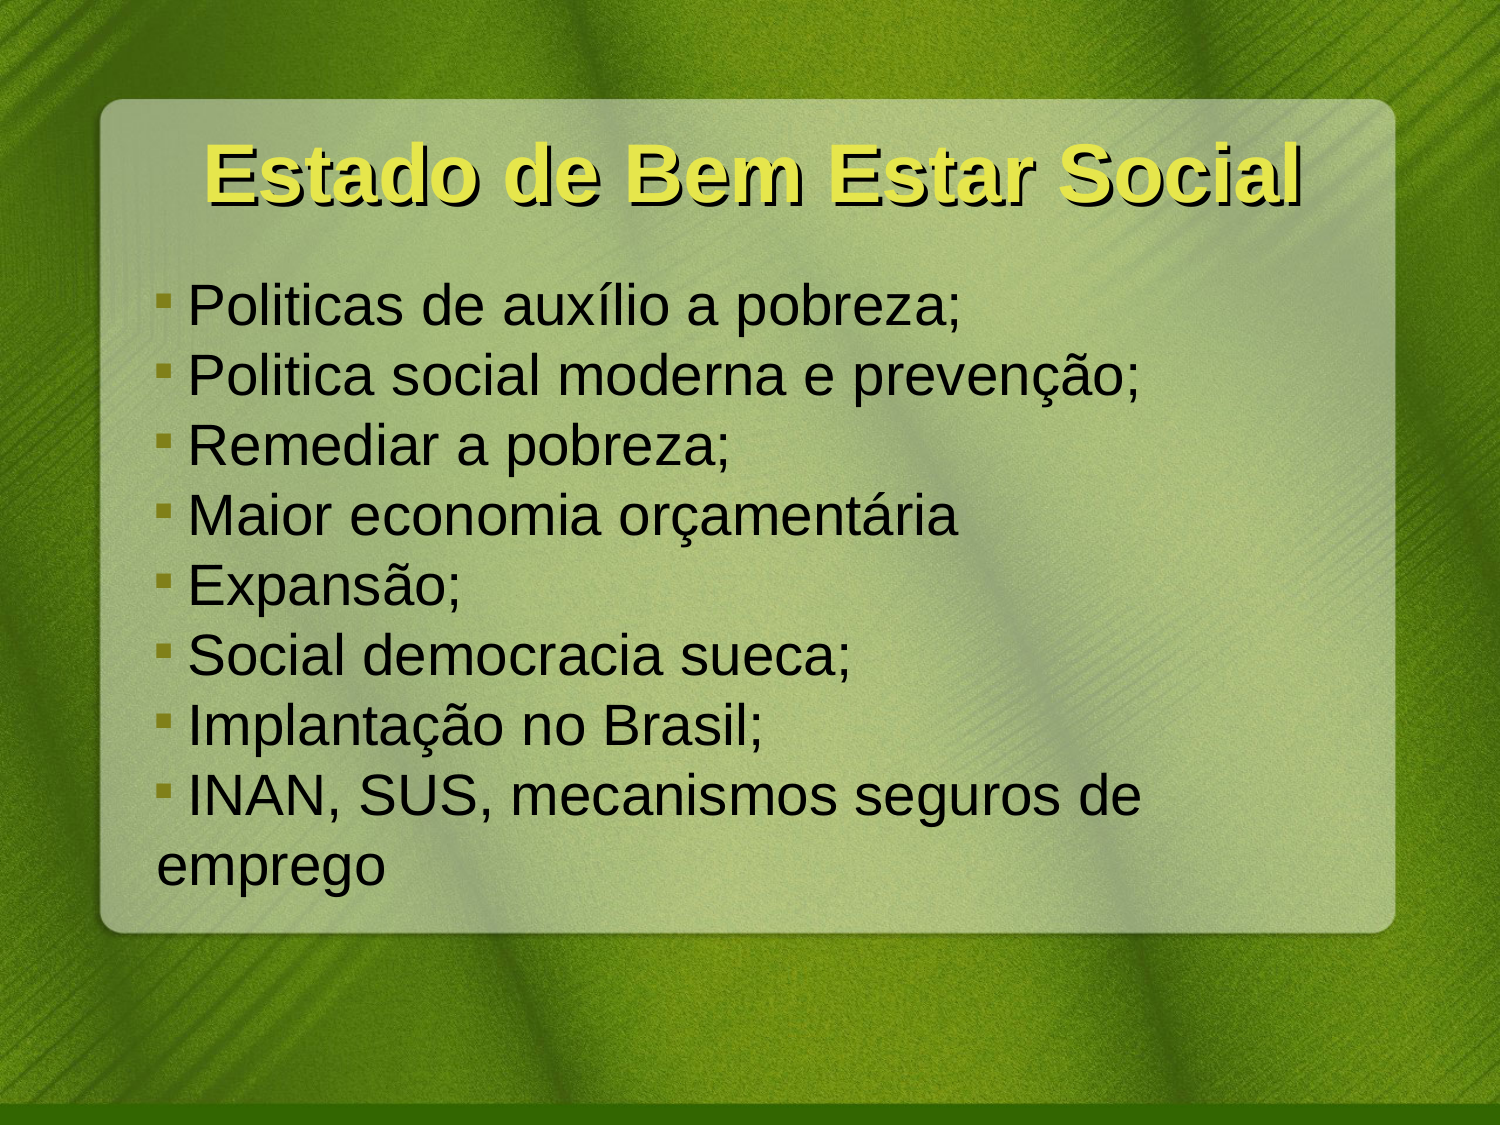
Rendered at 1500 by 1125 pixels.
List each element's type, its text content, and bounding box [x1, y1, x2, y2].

picture [0, 0, 1500, 1125]
text_box Politicas de auxílio a pobreza; Politica social moderna e prevenção; Remediar a pobreza; Maior economia orçamentária Expansão; Social democracia sueca; Implantação no Brasil; INAN, SUS, mecanismos seguros de emprego [141, 259, 1353, 905]
text_box Estado de Bem Estar Social [147, 112, 1359, 228]
